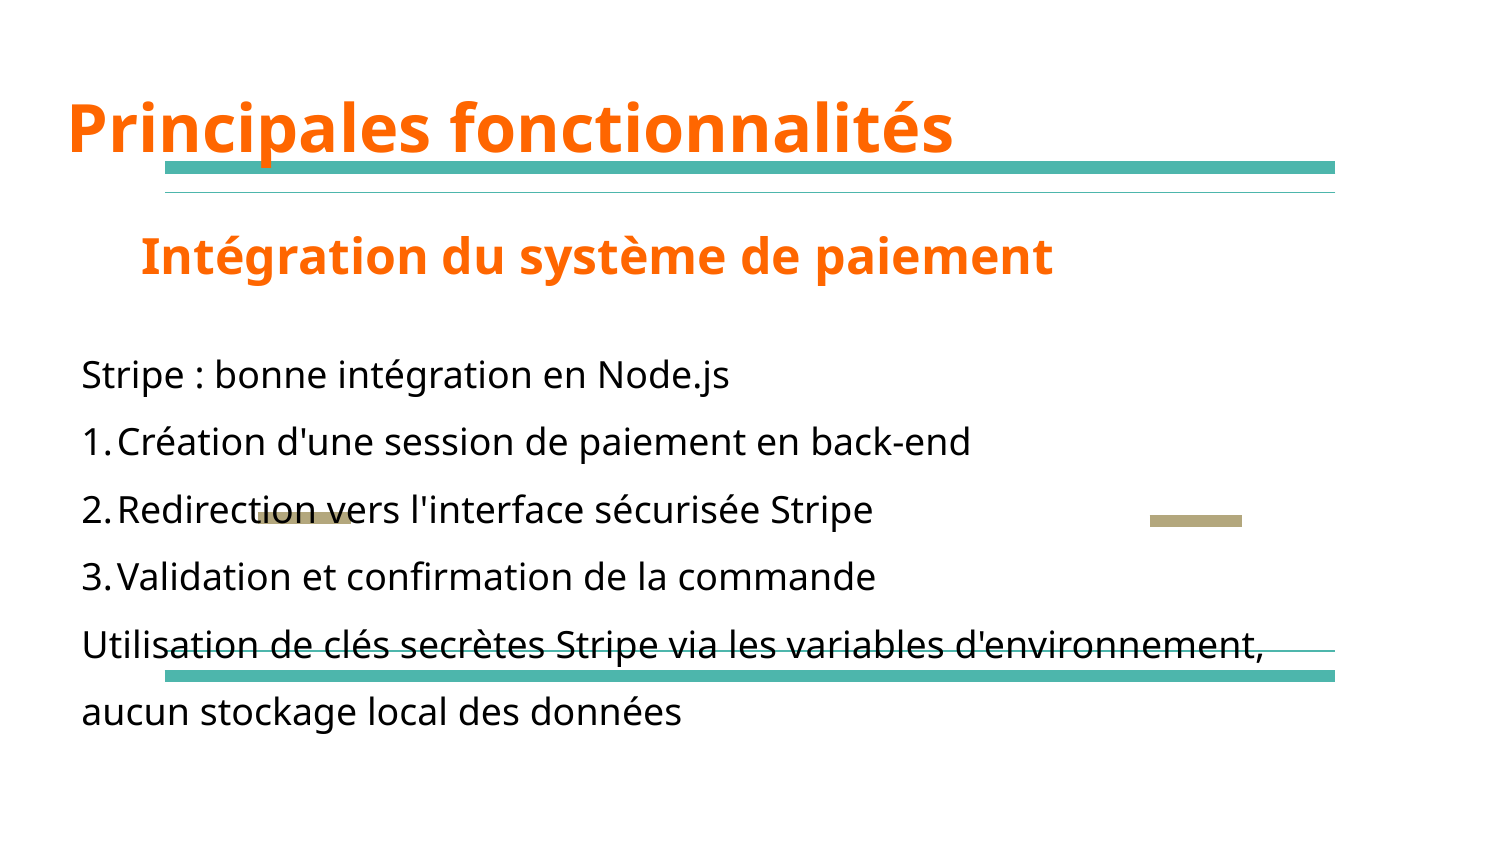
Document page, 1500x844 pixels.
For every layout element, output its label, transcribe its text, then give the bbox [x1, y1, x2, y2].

title Principales fonctionnalités [51, 70, 1449, 187]
list Stripe : bonne intégration en Node.js Création d'une session de paiement en back-end Redirection vers l'interface sécurisée Stripe Validation et confirmation de la commande Utilisation de clés secrètes Stripe via les variables d'environnement, aucun stockage local des données [66, 313, 1350, 756]
title Intégration du système de paiement [51, 209, 1449, 291]
